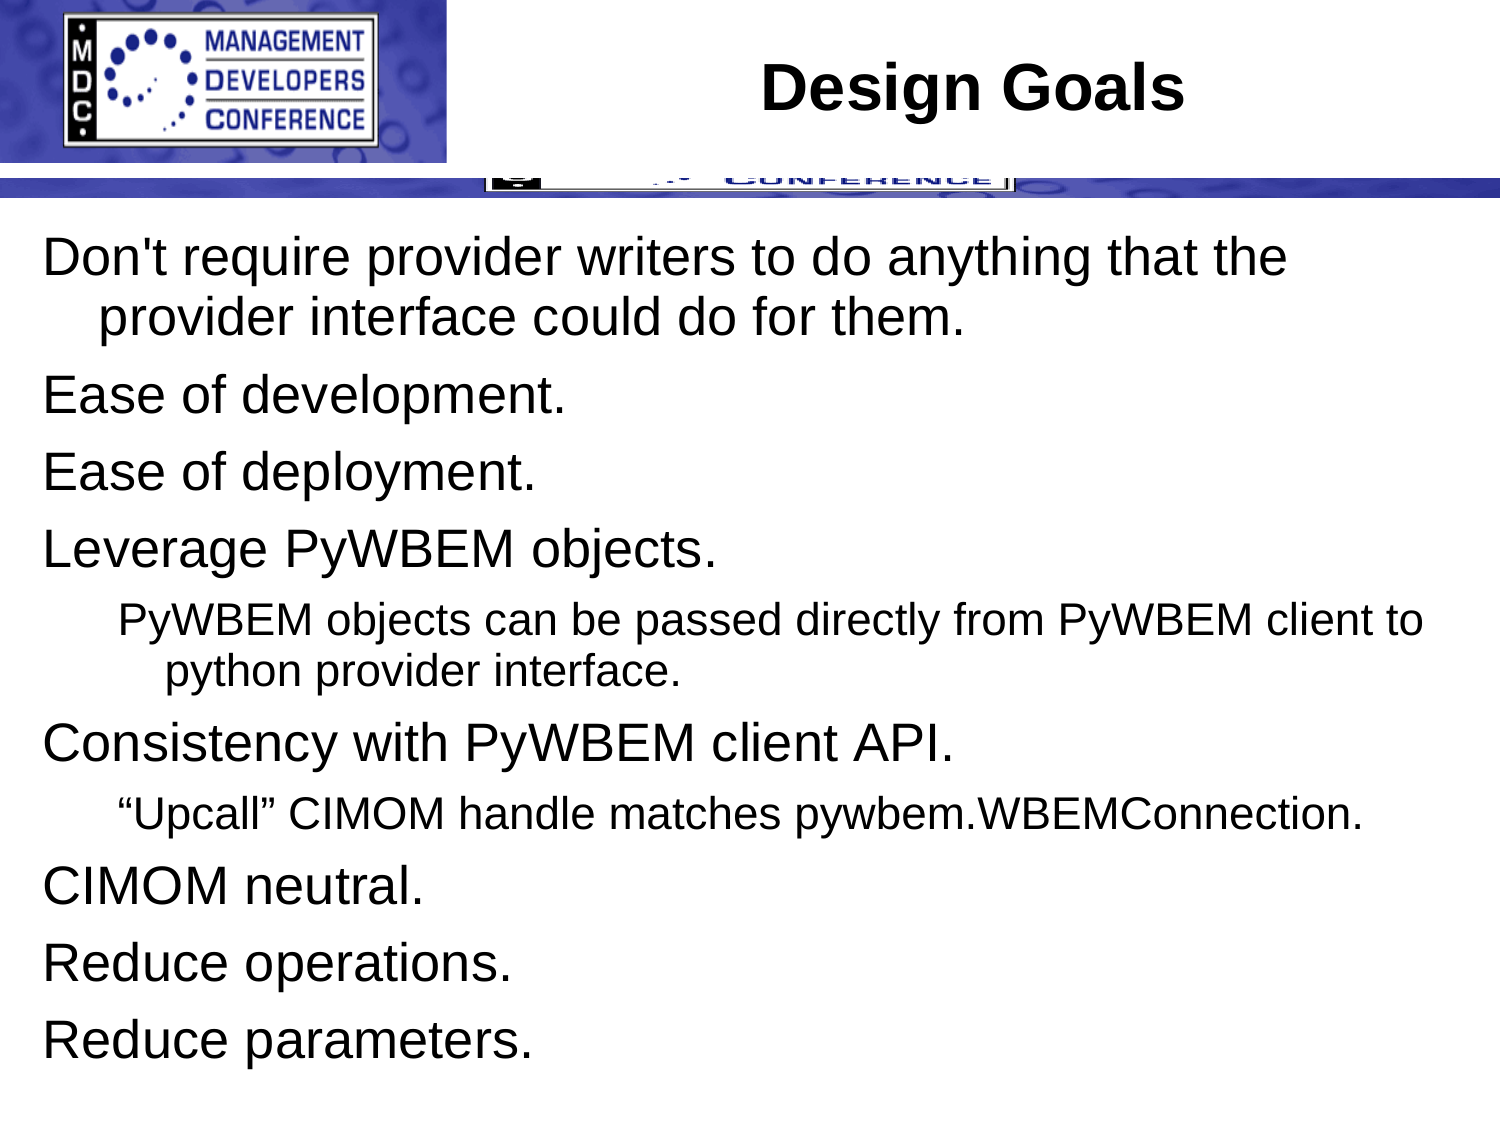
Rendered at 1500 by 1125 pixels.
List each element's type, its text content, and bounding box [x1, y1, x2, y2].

list Don't require provider writers to do anything that the provider interface could do for them. Ease of development. Ease of deployment. Leverage PyWBEM objects. PyWBEM objects can be passed directly from PyWBEM client to python provider interface. Consistency with PyWBEM client API. “Upcall” CIMOM handle matches pywbem.WBEMConnection. CIMOM neutral. Reduce operations. Reduce parameters. [42, 226, 1433, 1071]
title Design Goals [447, 7, 1500, 169]
picture [0, 178, 1500, 198]
picture [0, 0, 447, 163]
